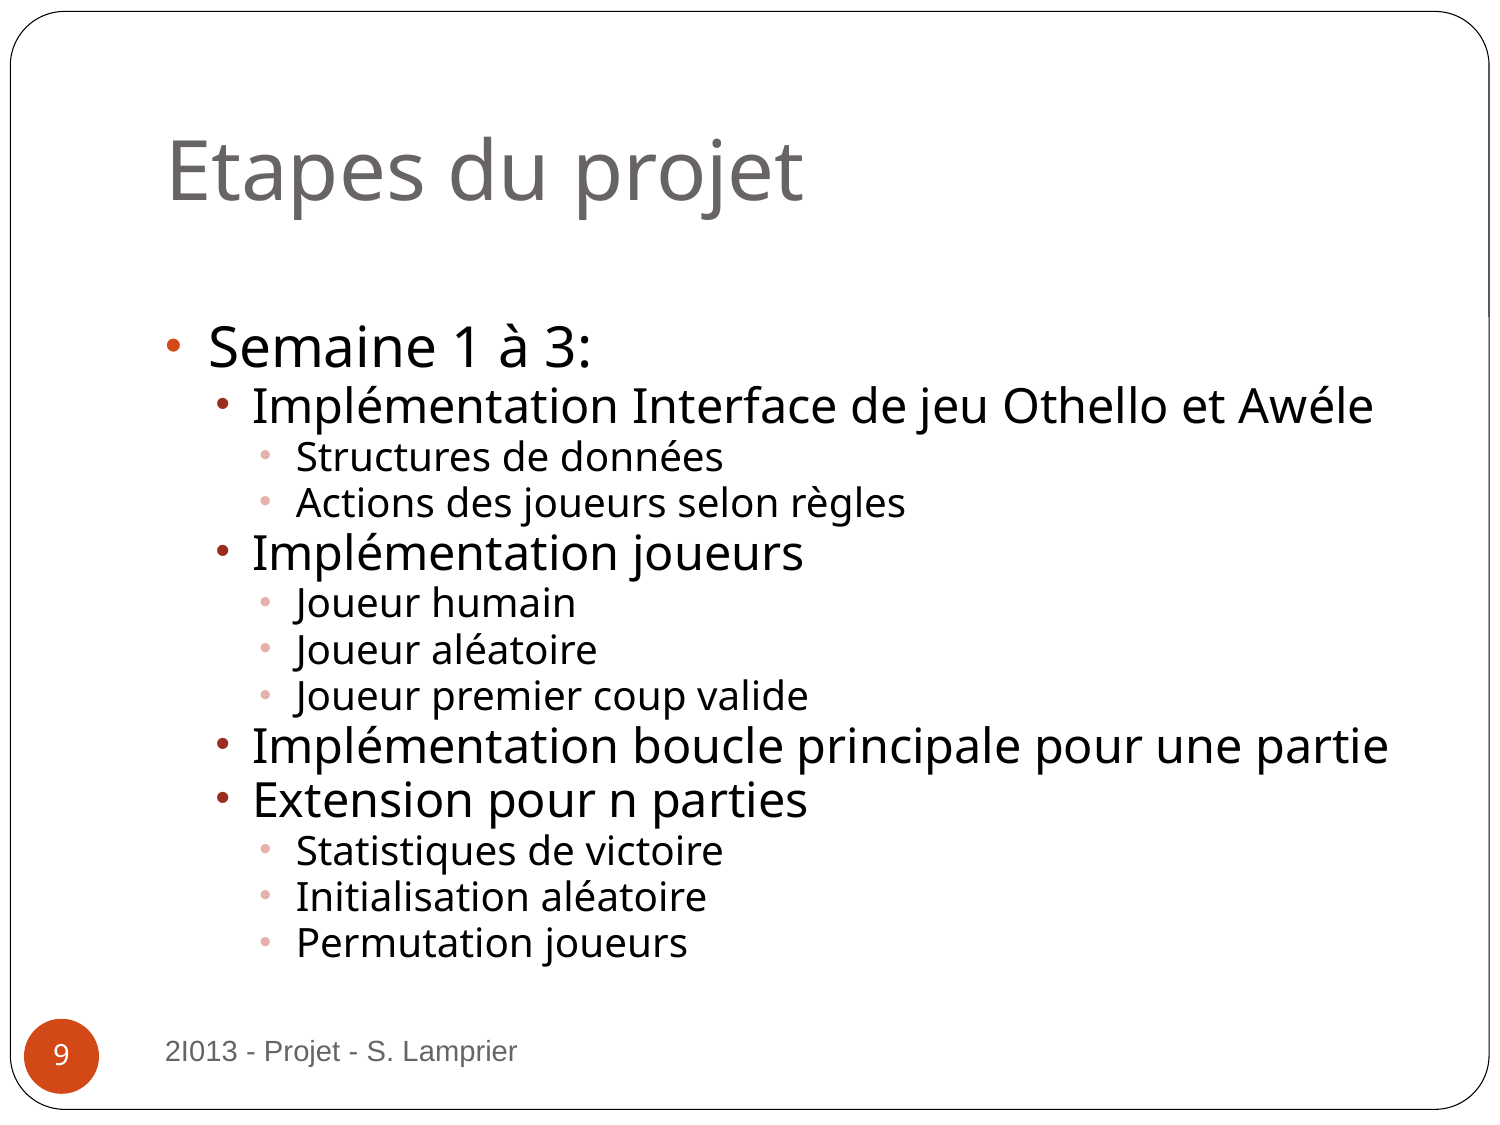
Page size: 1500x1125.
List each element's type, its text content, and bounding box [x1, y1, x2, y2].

text_box <numéro> [23, 1018, 100, 1094]
list Semaine 1 à 3: Implémentation Interface de jeu Othello et Awéle Structures de données Actions des joueurs selon règles Implémentation joueurs Joueur humain Joueur aléatoire Joueur premier coup valide Implémentation boucle principale pour une partie Extension pour n parties Statistiques de victoire Initialisation aléatoire Permutation joueurs [150, 237, 1426, 988]
text_box 2I013 - Projet - S. Lamprier [149, 1012, 801, 1088]
title Etapes du projet [150, 45, 1426, 233]
